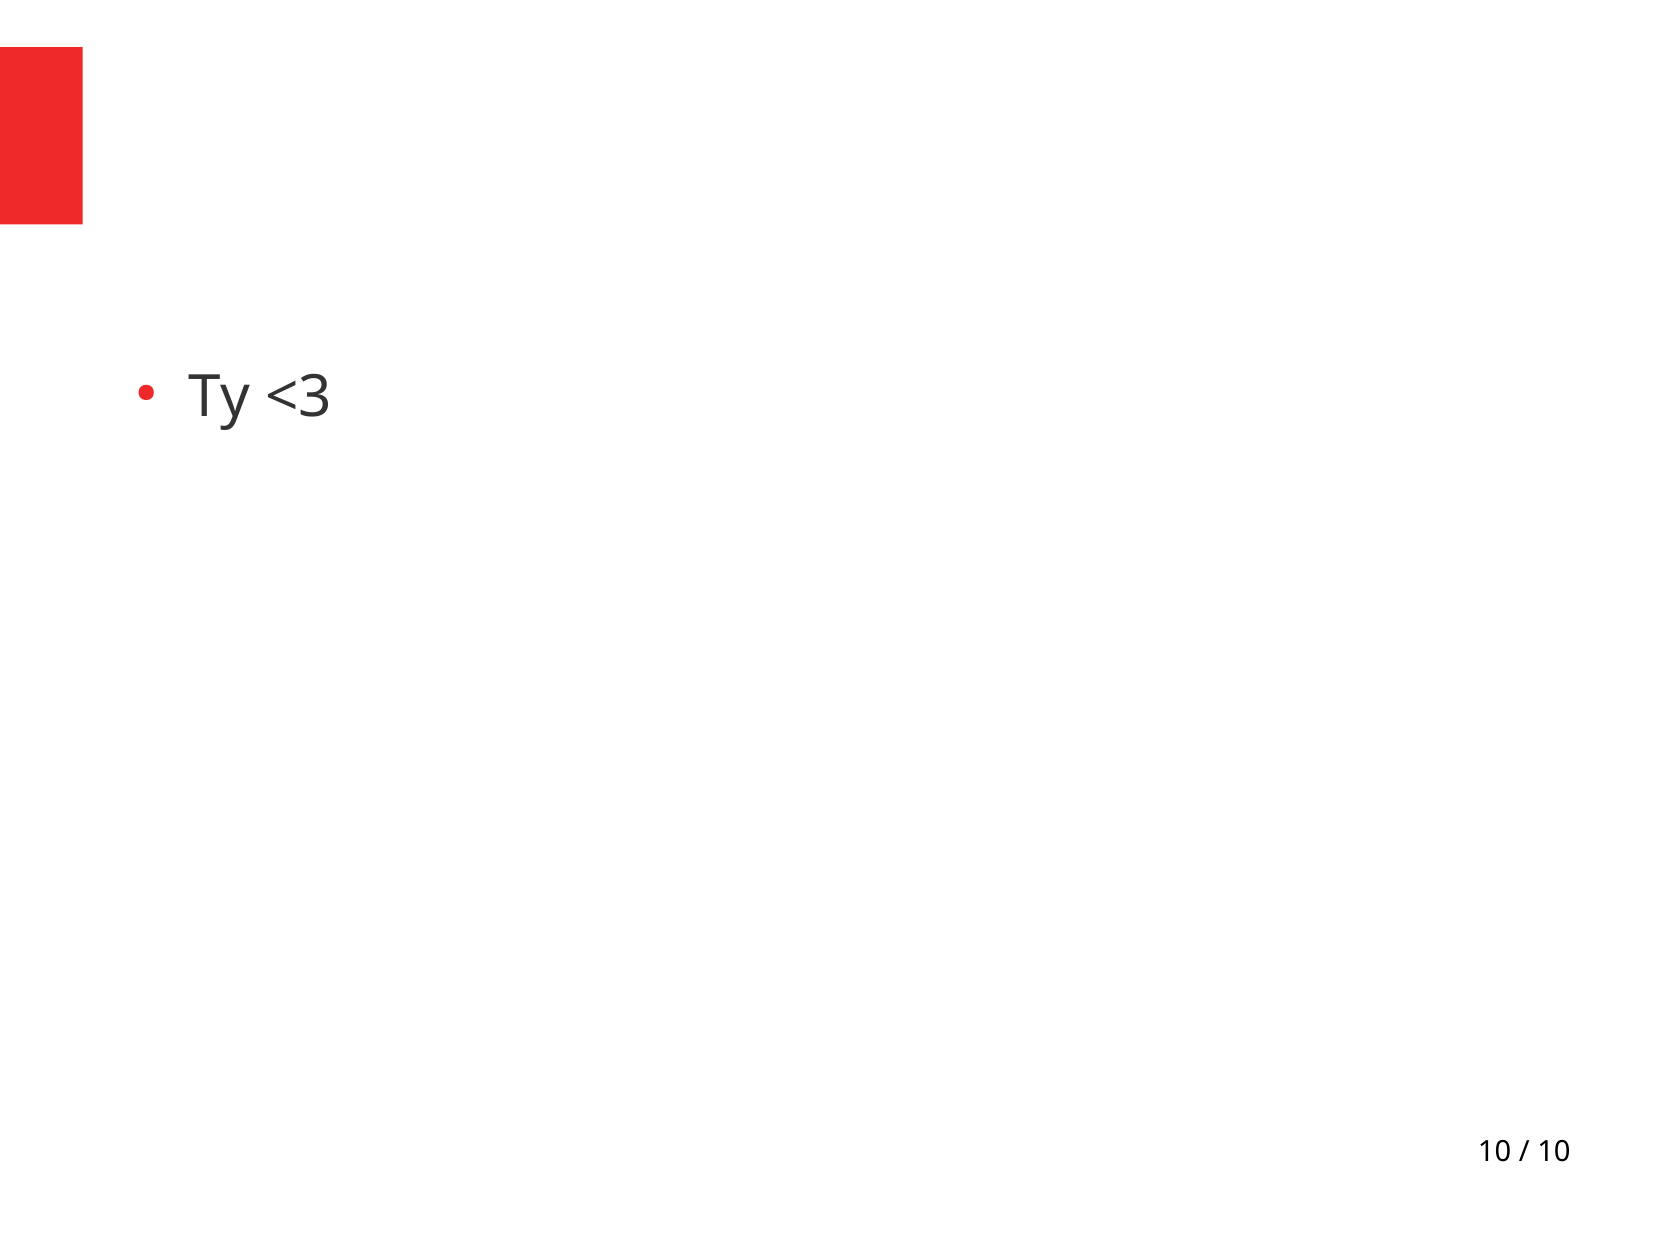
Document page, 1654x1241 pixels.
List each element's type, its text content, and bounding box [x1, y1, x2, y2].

list Ty <3 [118, 354, 1536, 1074]
